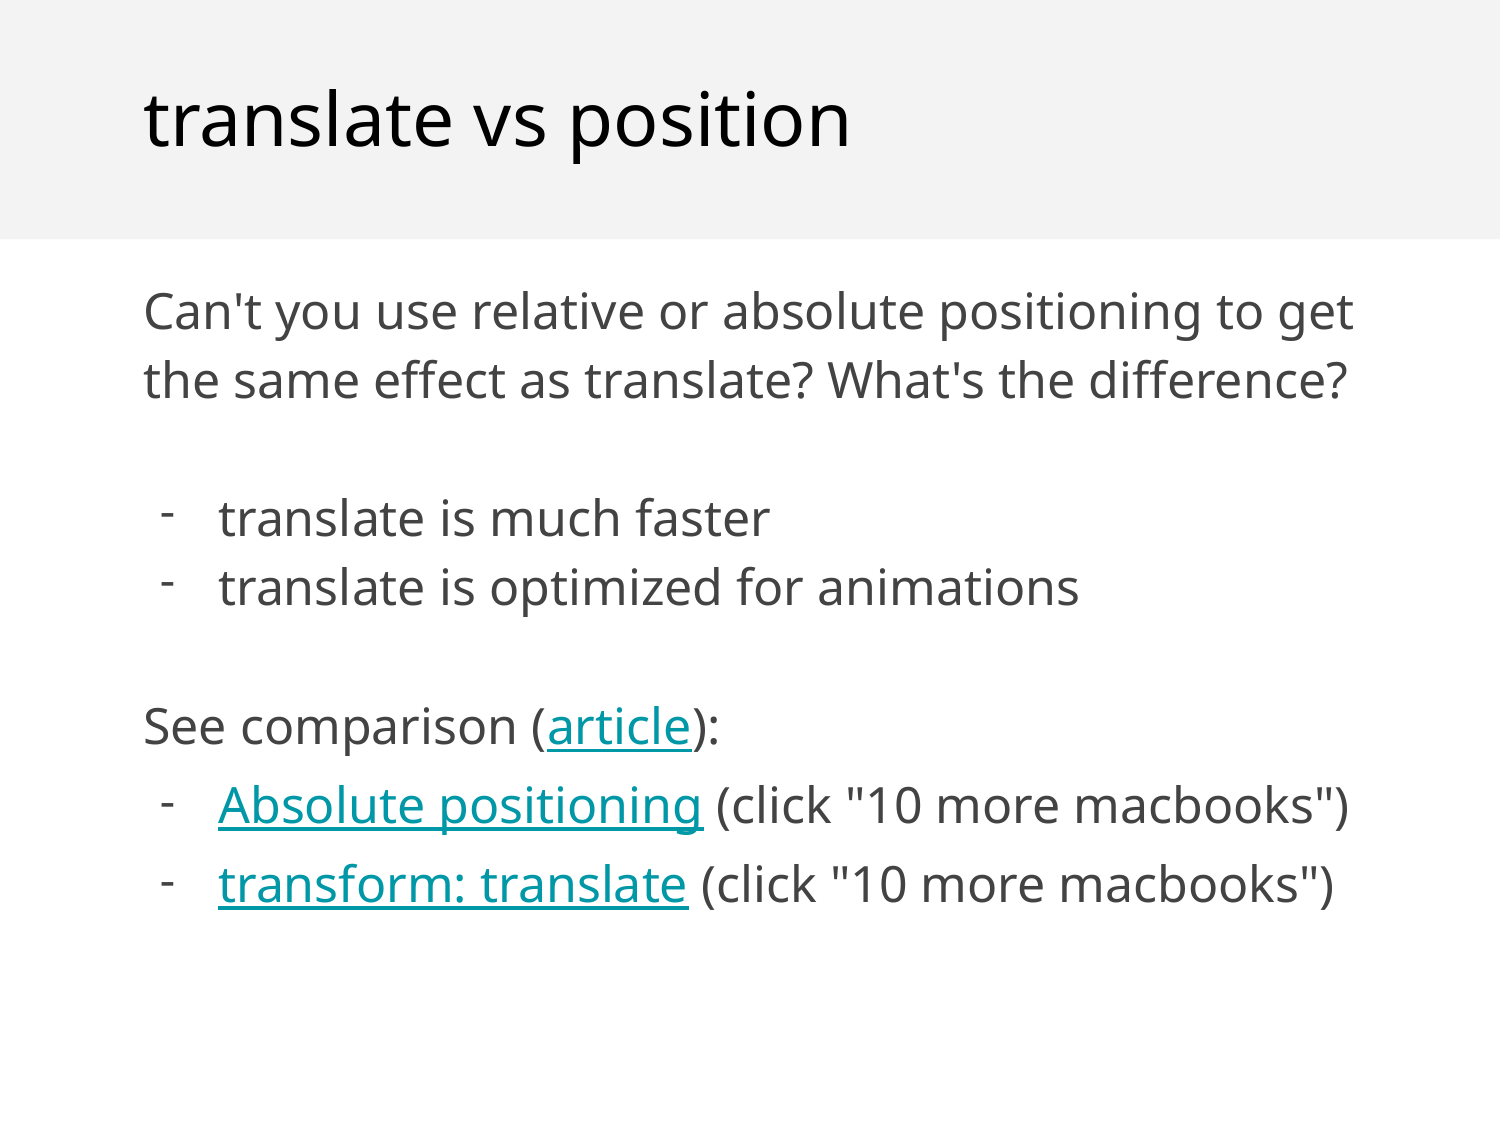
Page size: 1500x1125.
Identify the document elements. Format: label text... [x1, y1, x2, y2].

list Can't you use relative or absolute positioning to get the same effect as translate? What's the difference? translate is much faster translate is optimized for animations See comparison (article): Absolute positioning (click "10 more macbooks") transform: translate (click "10 more macbooks") [128, 255, 1372, 1004]
title translate vs position [128, 56, 1372, 183]
